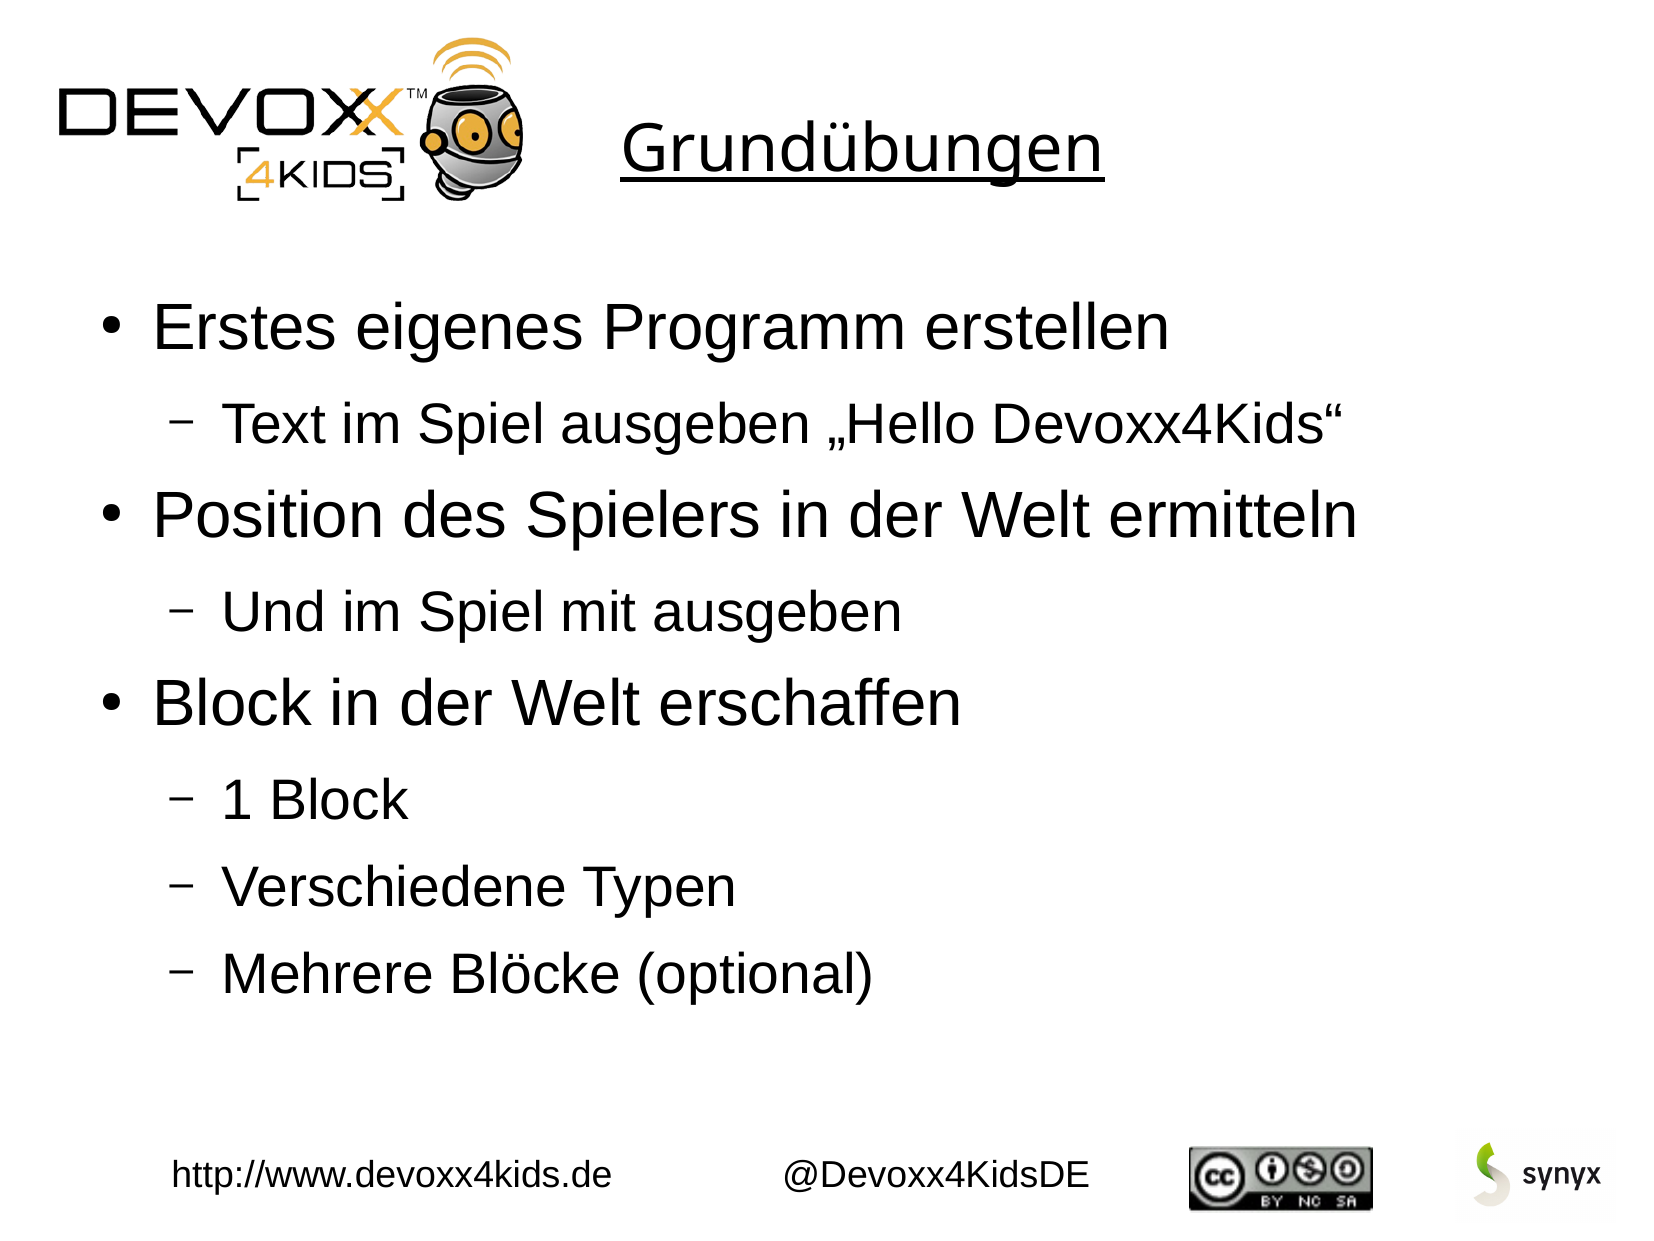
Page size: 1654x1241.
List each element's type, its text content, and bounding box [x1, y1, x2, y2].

list Erstes eigenes Programm erstellen Text im Spiel ausgeben „Hello Devoxx4Kids“ Position des Spielers in der Welt ermitteln Und im Spiel mit ausgeben Block in der Welt erschaffen 1 Block Verschiedene Typen Mehrere Blöcke (optional) [82, 290, 1571, 1010]
picture [1455, 1128, 1616, 1223]
picture [1189, 1146, 1373, 1213]
text_box Grundübungen [605, 93, 1545, 201]
picture [59, 37, 523, 201]
